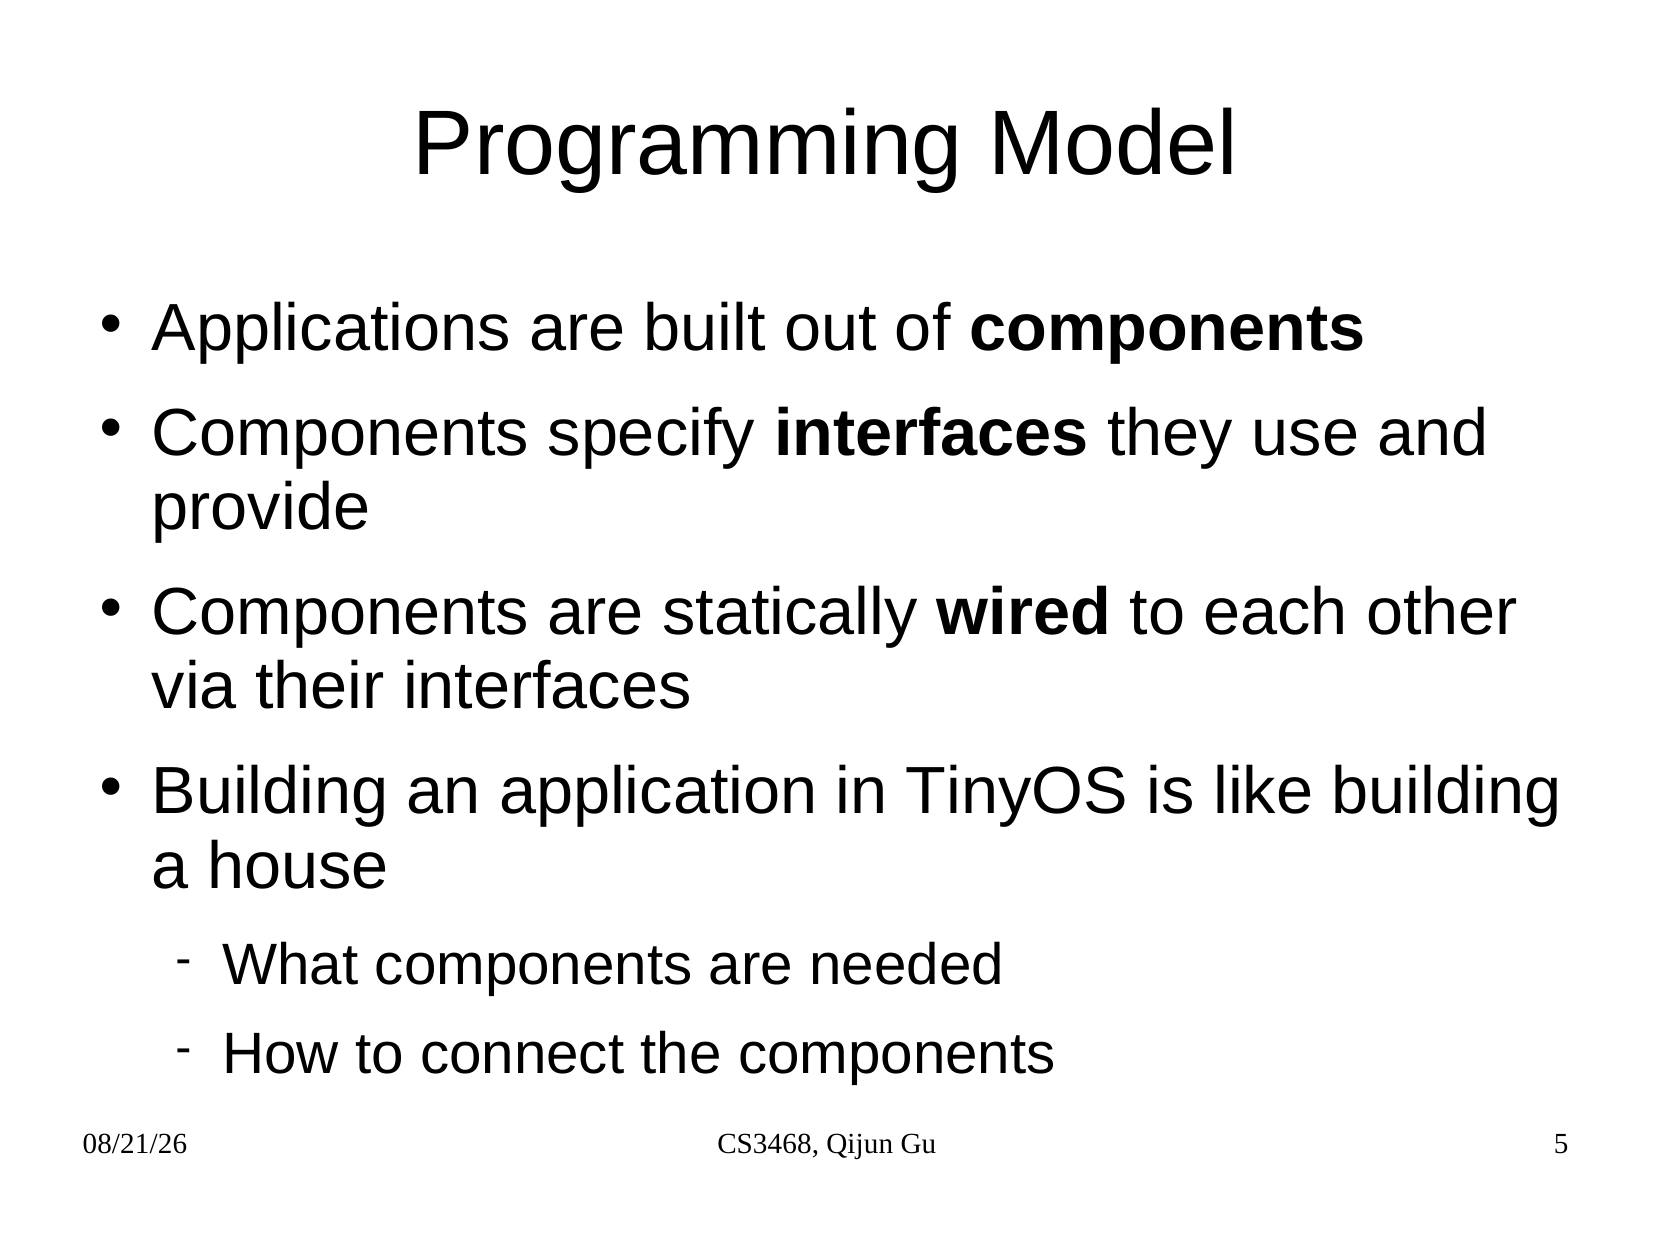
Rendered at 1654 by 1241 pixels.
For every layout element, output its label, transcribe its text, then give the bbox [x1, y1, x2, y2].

list Applications are built out of components Components specify interfaces they use and provide Components are statically wired to each other via their interfaces Building an application in TinyOS is like building a house What components are needed How to connect the components [82, 290, 1570, 1094]
title Programming Model [82, 56, 1570, 249]
